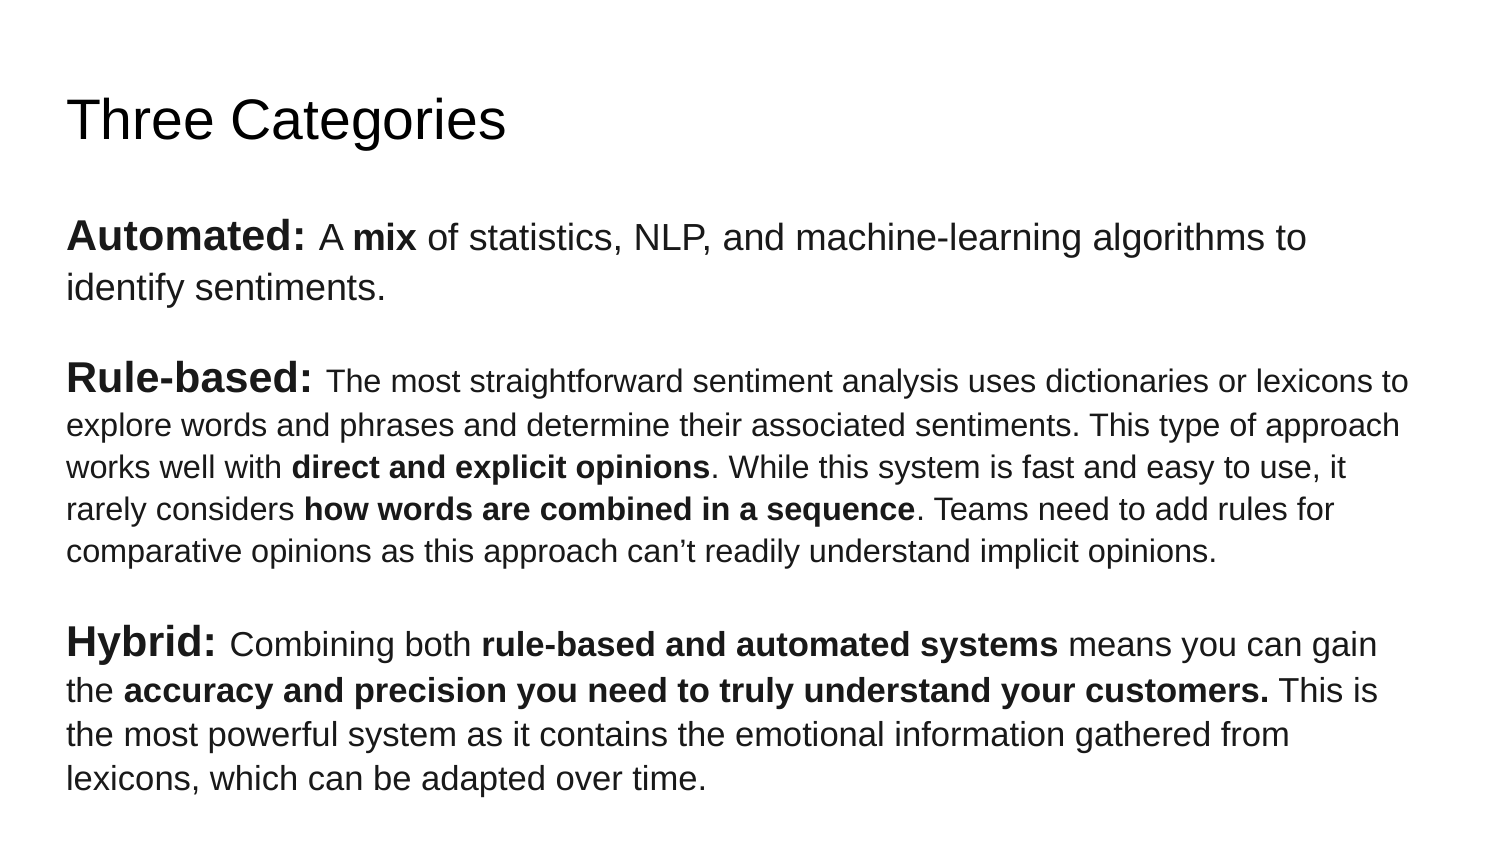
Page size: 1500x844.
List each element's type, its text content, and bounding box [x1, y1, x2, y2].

list Automated: A mix of statistics, NLP, and machine-learning algorithms to identify sentiments. Rule-based: The most straightforward sentiment analysis uses dictionaries or lexicons to explore words and phrases and determine their associated sentiments. This type of approach works well with direct and explicit opinions. While this system is fast and easy to use, it rarely considers how words are combined in a sequence. Teams need to add rules for comparative opinions as this approach can’t readily understand implicit opinions. Hybrid: Combining both rule-based and automated systems means you can gain the accuracy and precision you need to truly understand your customers. This is the most powerful system as it contains the emotional information gathered from lexicons, which can be adapted over time. [51, 189, 1449, 819]
title Three Categories [51, 72, 1449, 167]
